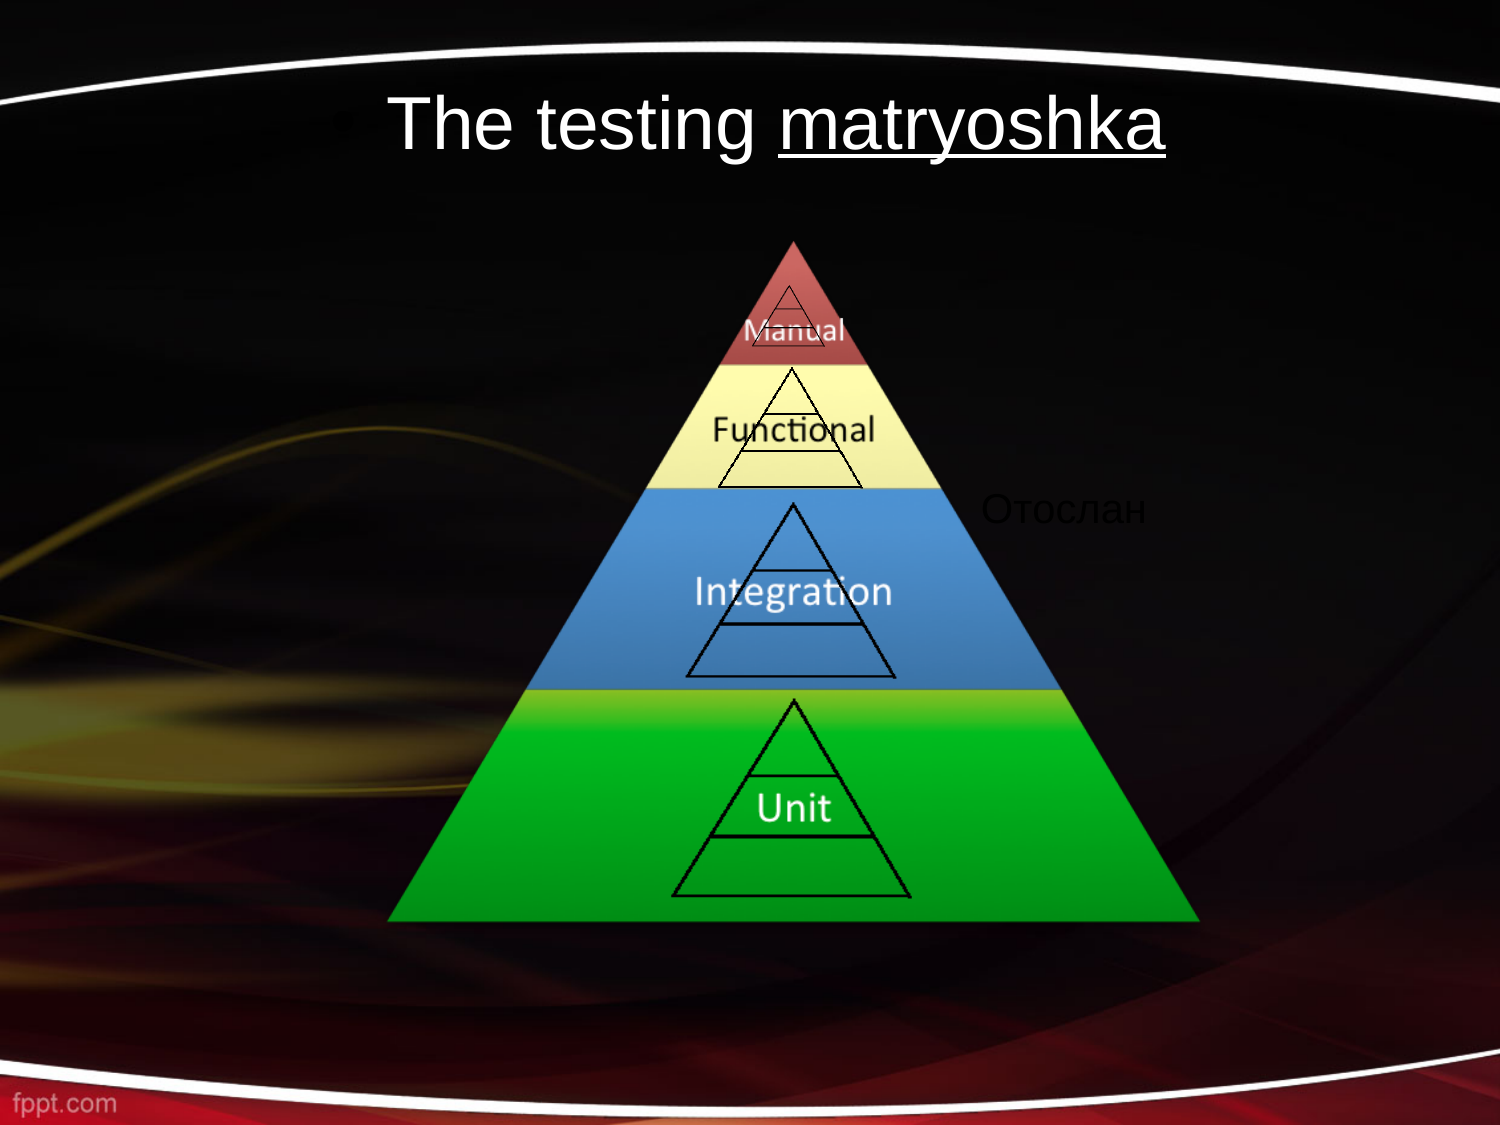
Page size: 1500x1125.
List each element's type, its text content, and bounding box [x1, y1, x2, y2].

list The testing matryoshka [90, 45, 1406, 196]
picture [0, 0, 1500, 1125]
